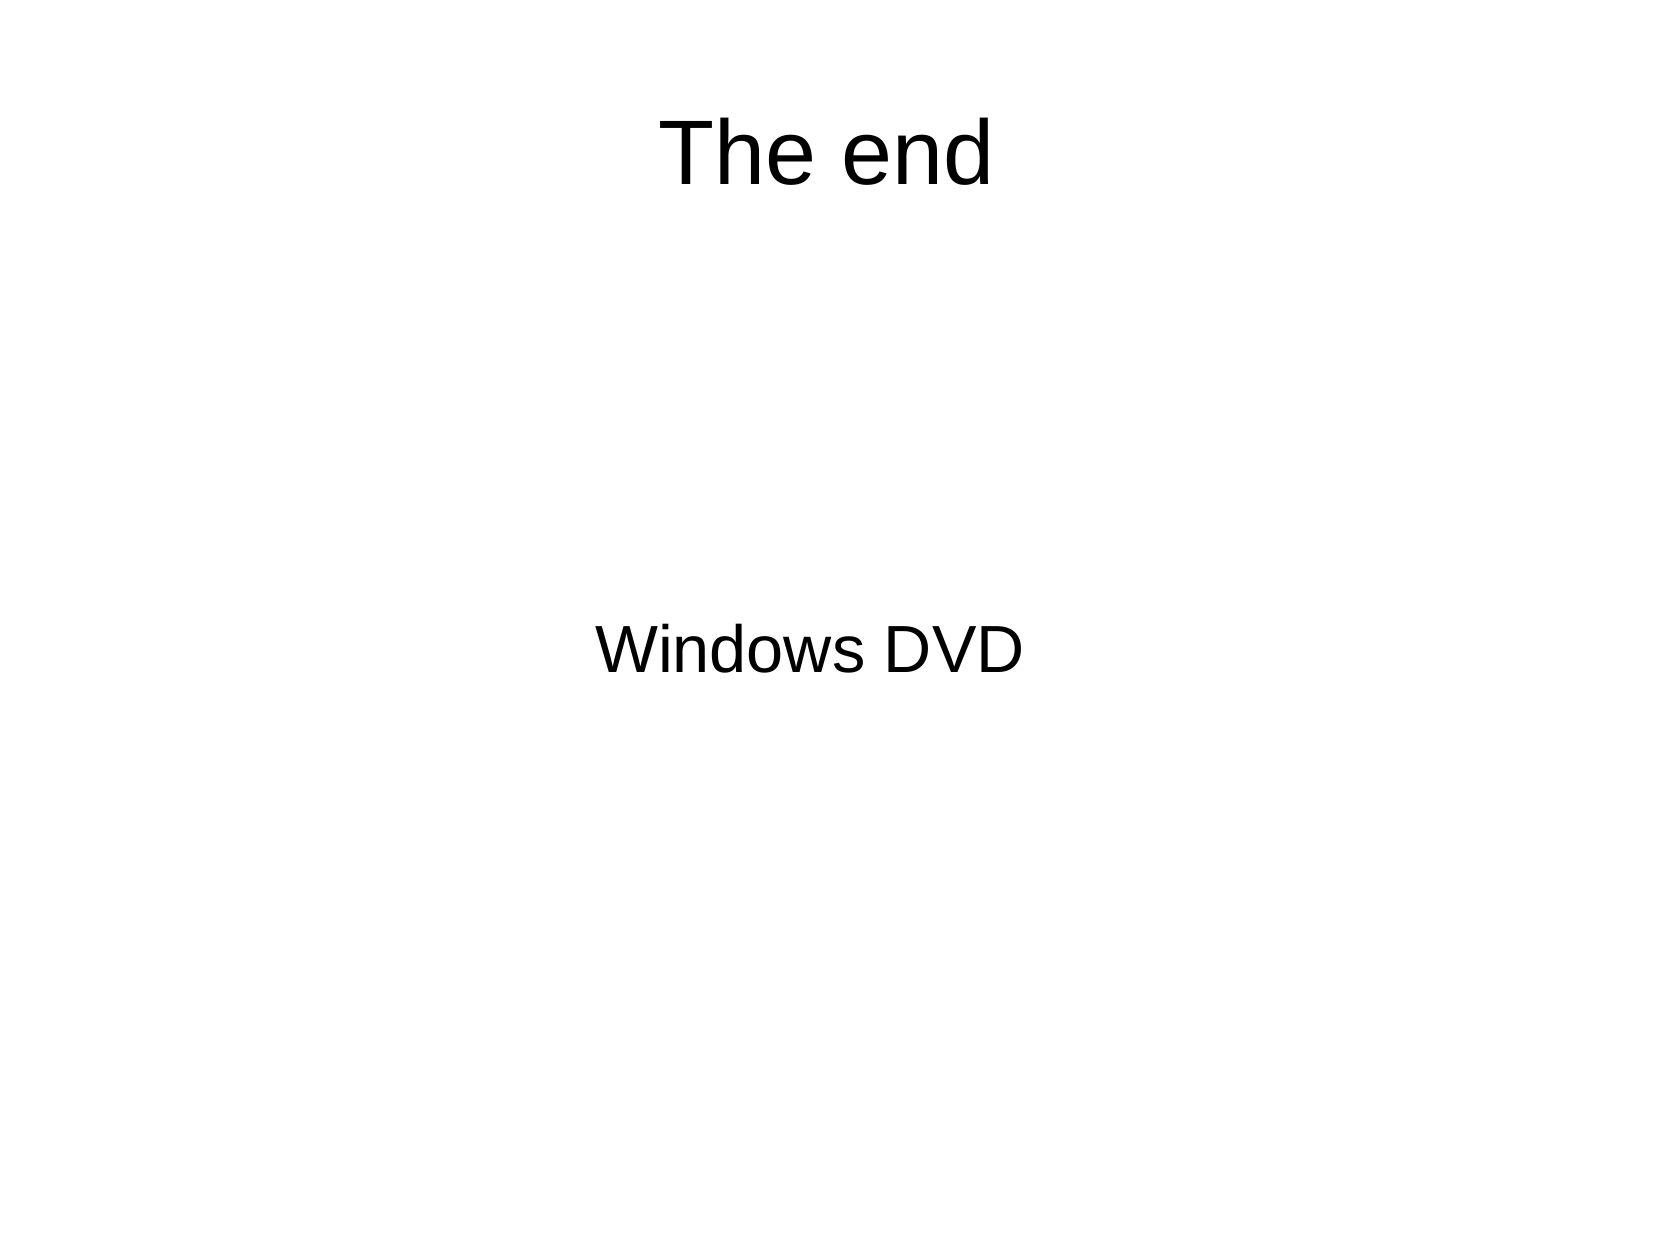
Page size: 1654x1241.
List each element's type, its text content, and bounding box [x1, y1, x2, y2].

subtitle Windows DVD [82, 290, 1538, 1010]
title The end [82, 49, 1571, 257]
